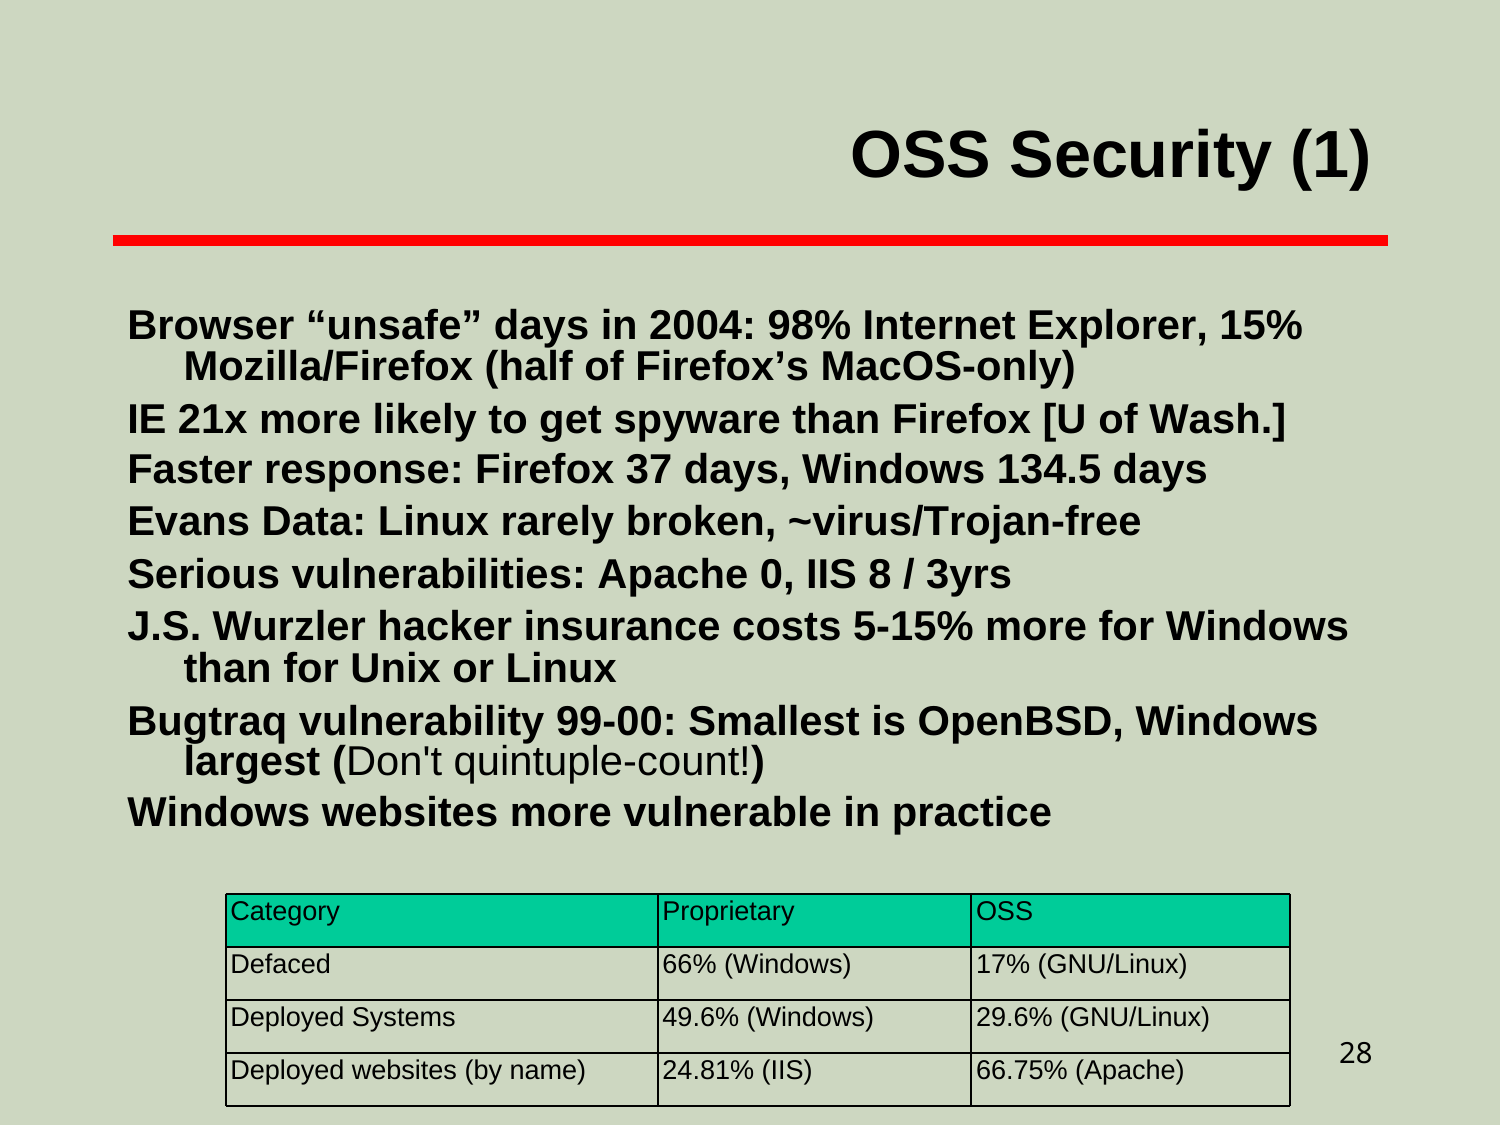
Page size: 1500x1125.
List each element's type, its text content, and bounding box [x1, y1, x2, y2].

text_box 17% (GNU/Linux) [972, 948, 1289, 999]
text_box Defaced [227, 948, 657, 999]
text_box 66% (Windows) [659, 948, 970, 999]
text_box Category [227, 895, 657, 946]
text_box 24.81% (IIS) [659, 1054, 970, 1105]
list Browser “unsafe” days in 2004: 98% Internet Explorer, 15% Mozilla/Firefox (half of Firefox’s MacOS-only) IE 21x more likely to get spyware than Firefox [U of Wash.] Faster response: Firefox 37 days, Windows 134.5 days Evans Data: Linux rarely broken, ~virus/Trojan-free Serious vulnerabilities: Apache 0, IIS 8 / 3yrs J.S. Wurzler hacker insurance costs 5-15% more for Windows than for Unix or Linux Bugtraq vulnerability 99-00: Smallest is OpenBSD, Windows largest (Don't quintuple-count!) Windows websites more vulnerable in practice [112, 299, 1388, 894]
text_box Proprietary [659, 895, 970, 946]
title OSS Security (1) [337, 85, 1388, 224]
text_box 29.6% (GNU/Linux) [972, 1001, 1289, 1052]
text_box 66.75% (Apache) [972, 1054, 1289, 1105]
text_box Deployed Systems [227, 1001, 657, 1052]
text_box Deployed websites (by name) [227, 1054, 657, 1105]
text_box 49.6% (Windows) [659, 1001, 970, 1052]
text_box OSS [972, 895, 1289, 946]
